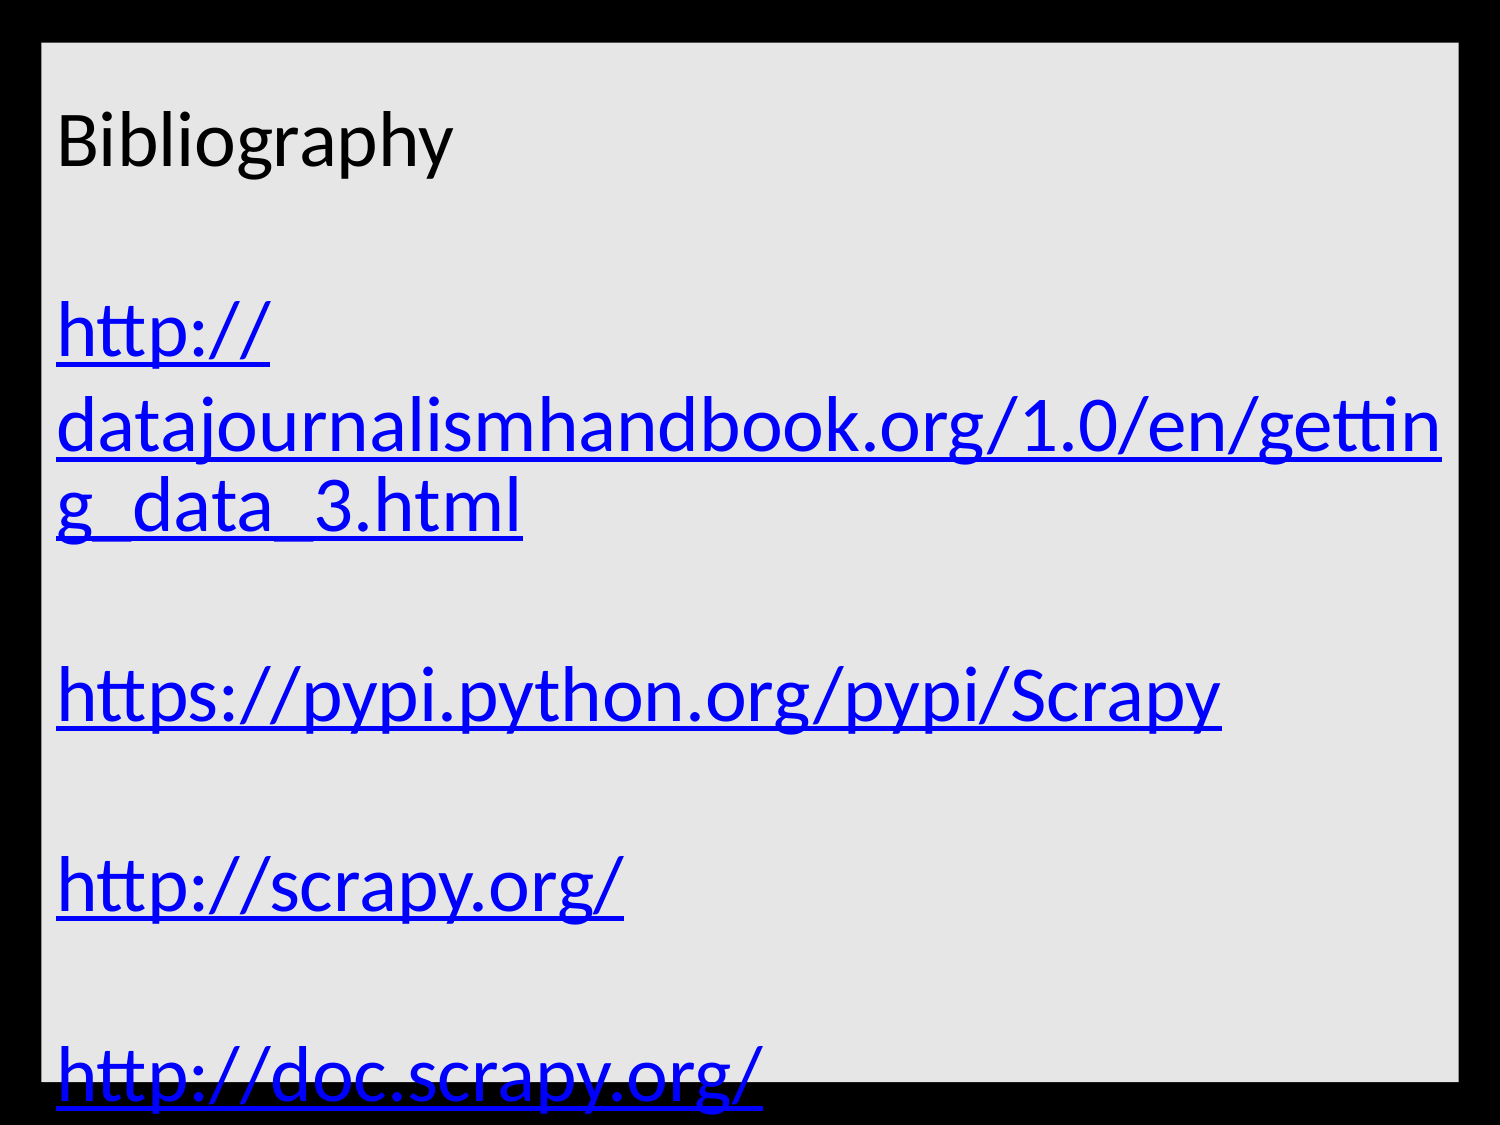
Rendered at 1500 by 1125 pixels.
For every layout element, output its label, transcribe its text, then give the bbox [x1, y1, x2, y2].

text_box Bibliography http://datajournalismhandbook.org/1.0/en/getting_data_3.html https://pypi.python.org/pypi/Scrapy http://scrapy.org/ http://doc.scrapy.org/ [41, 80, 1459, 1125]
text_box [41, 42, 1459, 80]
